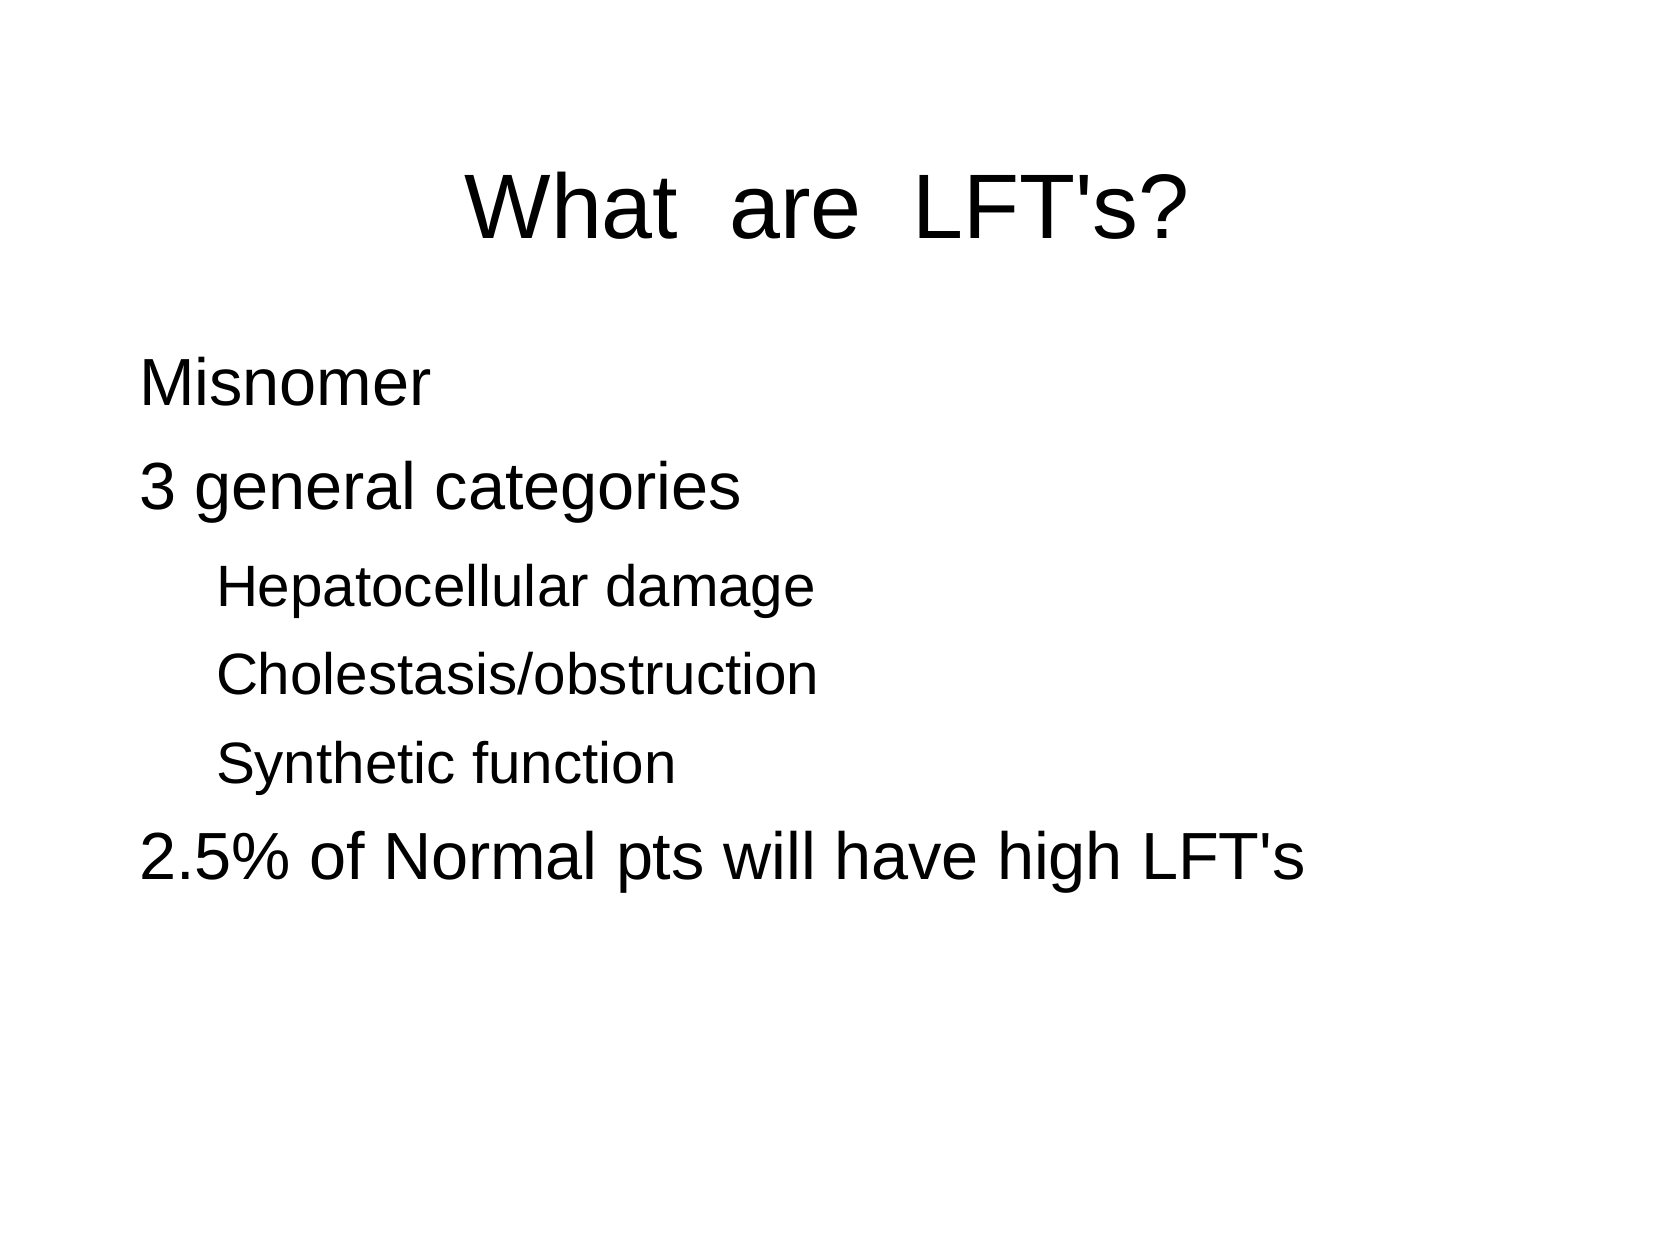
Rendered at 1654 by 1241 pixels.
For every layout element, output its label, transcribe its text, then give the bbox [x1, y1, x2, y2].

list Misnomer 3 general categories Hepatocellular damage Cholestasis/obstruction Synthetic function 2.5% of Normal pts will have high LFT's [121, 344, 1534, 1127]
title What are LFT's? [121, 102, 1534, 311]
